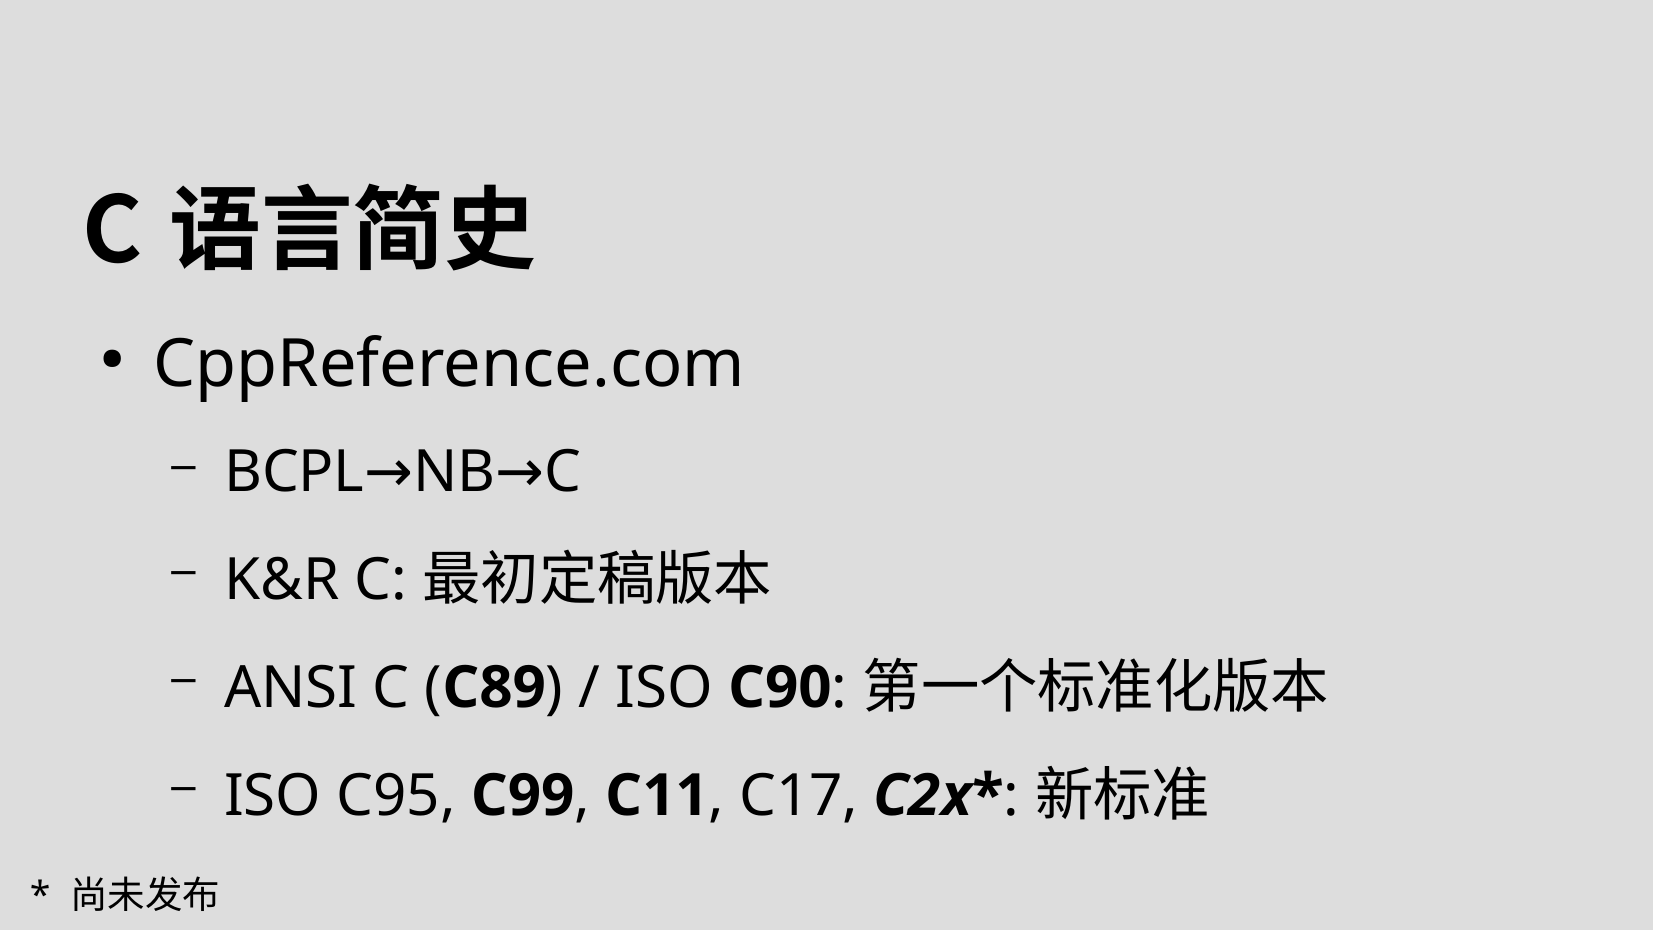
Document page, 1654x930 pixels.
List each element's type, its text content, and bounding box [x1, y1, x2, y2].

title C语言简史 [82, 144, 1571, 301]
list CppReference.com BCPL→NB→C K&R C:最初定稿版本 ANSI C (C89) / ISO C90:第一个标准化版本 ISO C95, C99, C11, C17, C2x*:新标准 [82, 315, 1571, 855]
text_box * 尚未发布 [15, 857, 236, 927]
